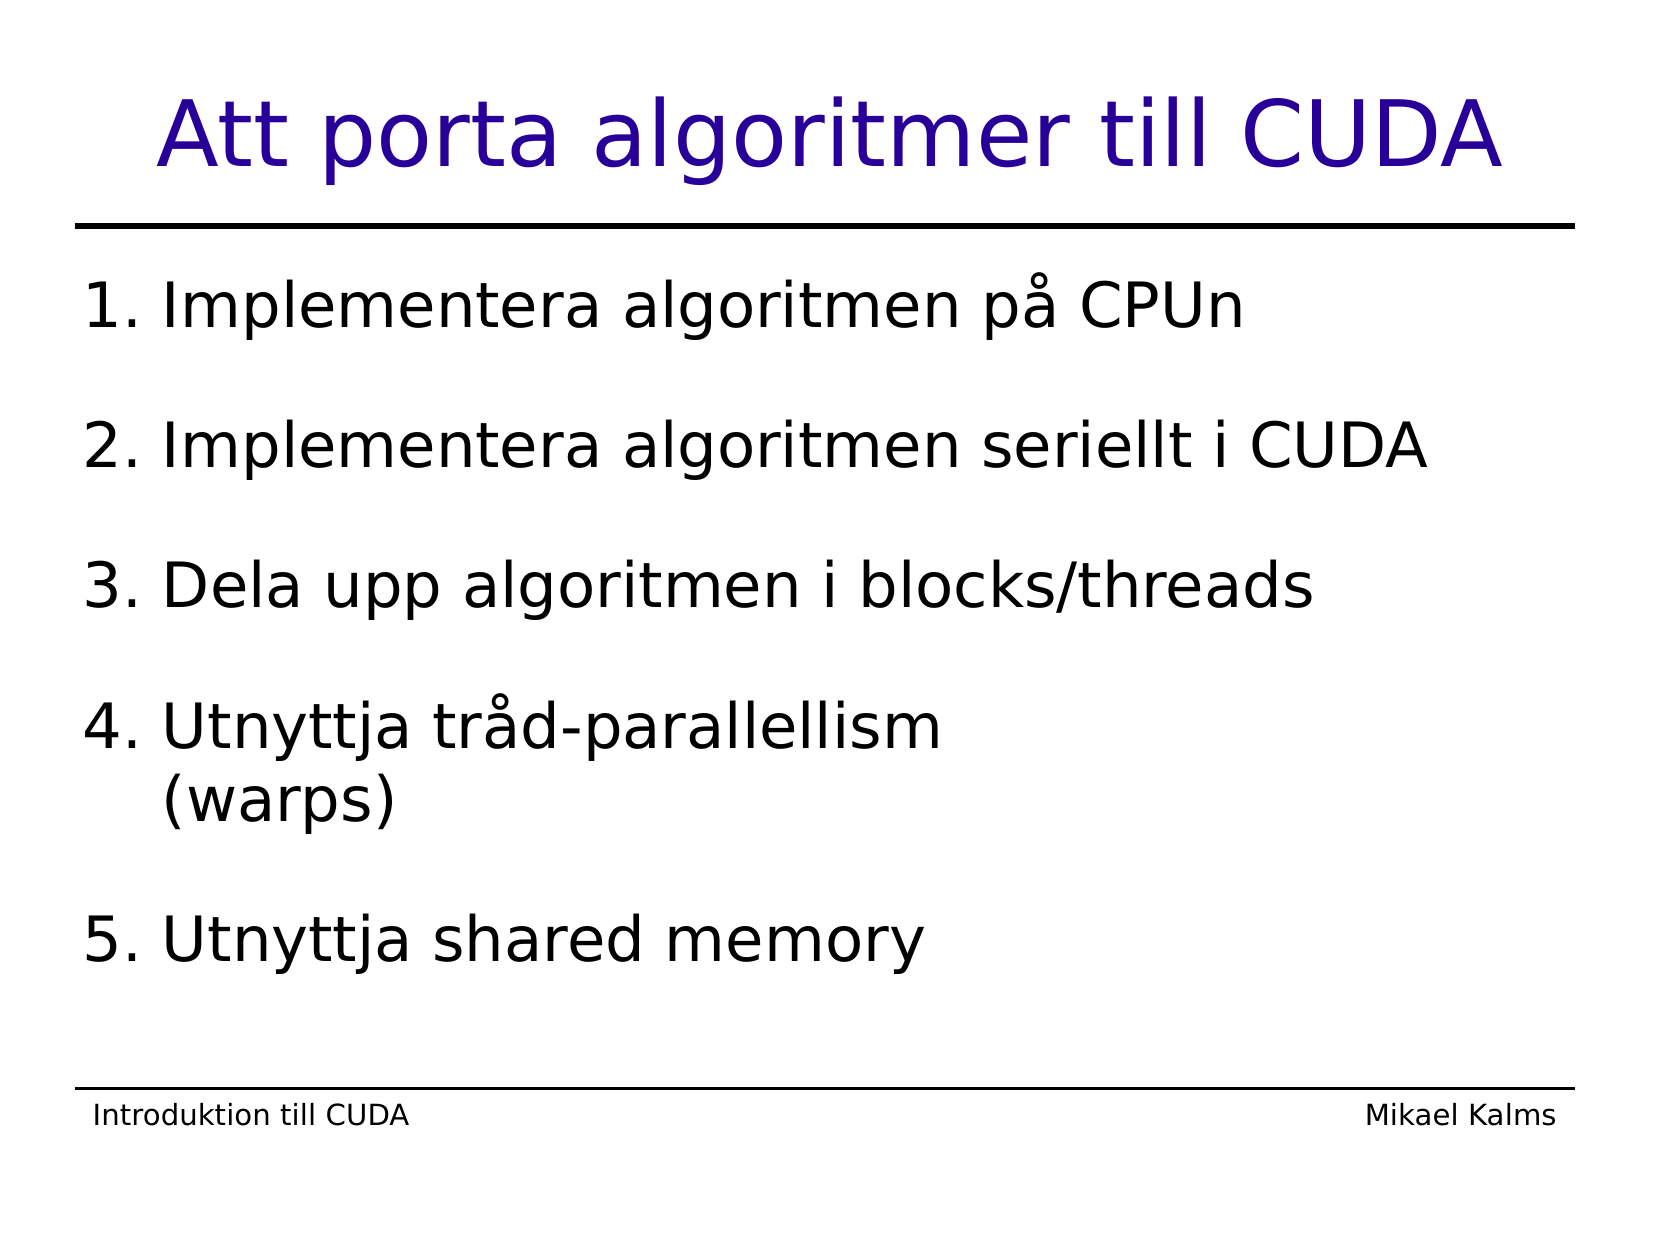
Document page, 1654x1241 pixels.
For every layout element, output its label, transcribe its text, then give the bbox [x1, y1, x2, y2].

text_box Introduktion till CUDA [75, 1088, 428, 1144]
text_box 1. Implementera algoritmen på CPUn 2. Implementera algoritmen seriellt i CUDA 3. Dela upp algoritmen i blocks/threads 4. Utnyttja tråd-parallellism (warps) 5. Utnyttja shared memory [82, 268, 1571, 1045]
title Att porta algoritmer till CUDA [86, 38, 1576, 231]
text_box Mikael Kalms [1347, 1088, 1576, 1144]
